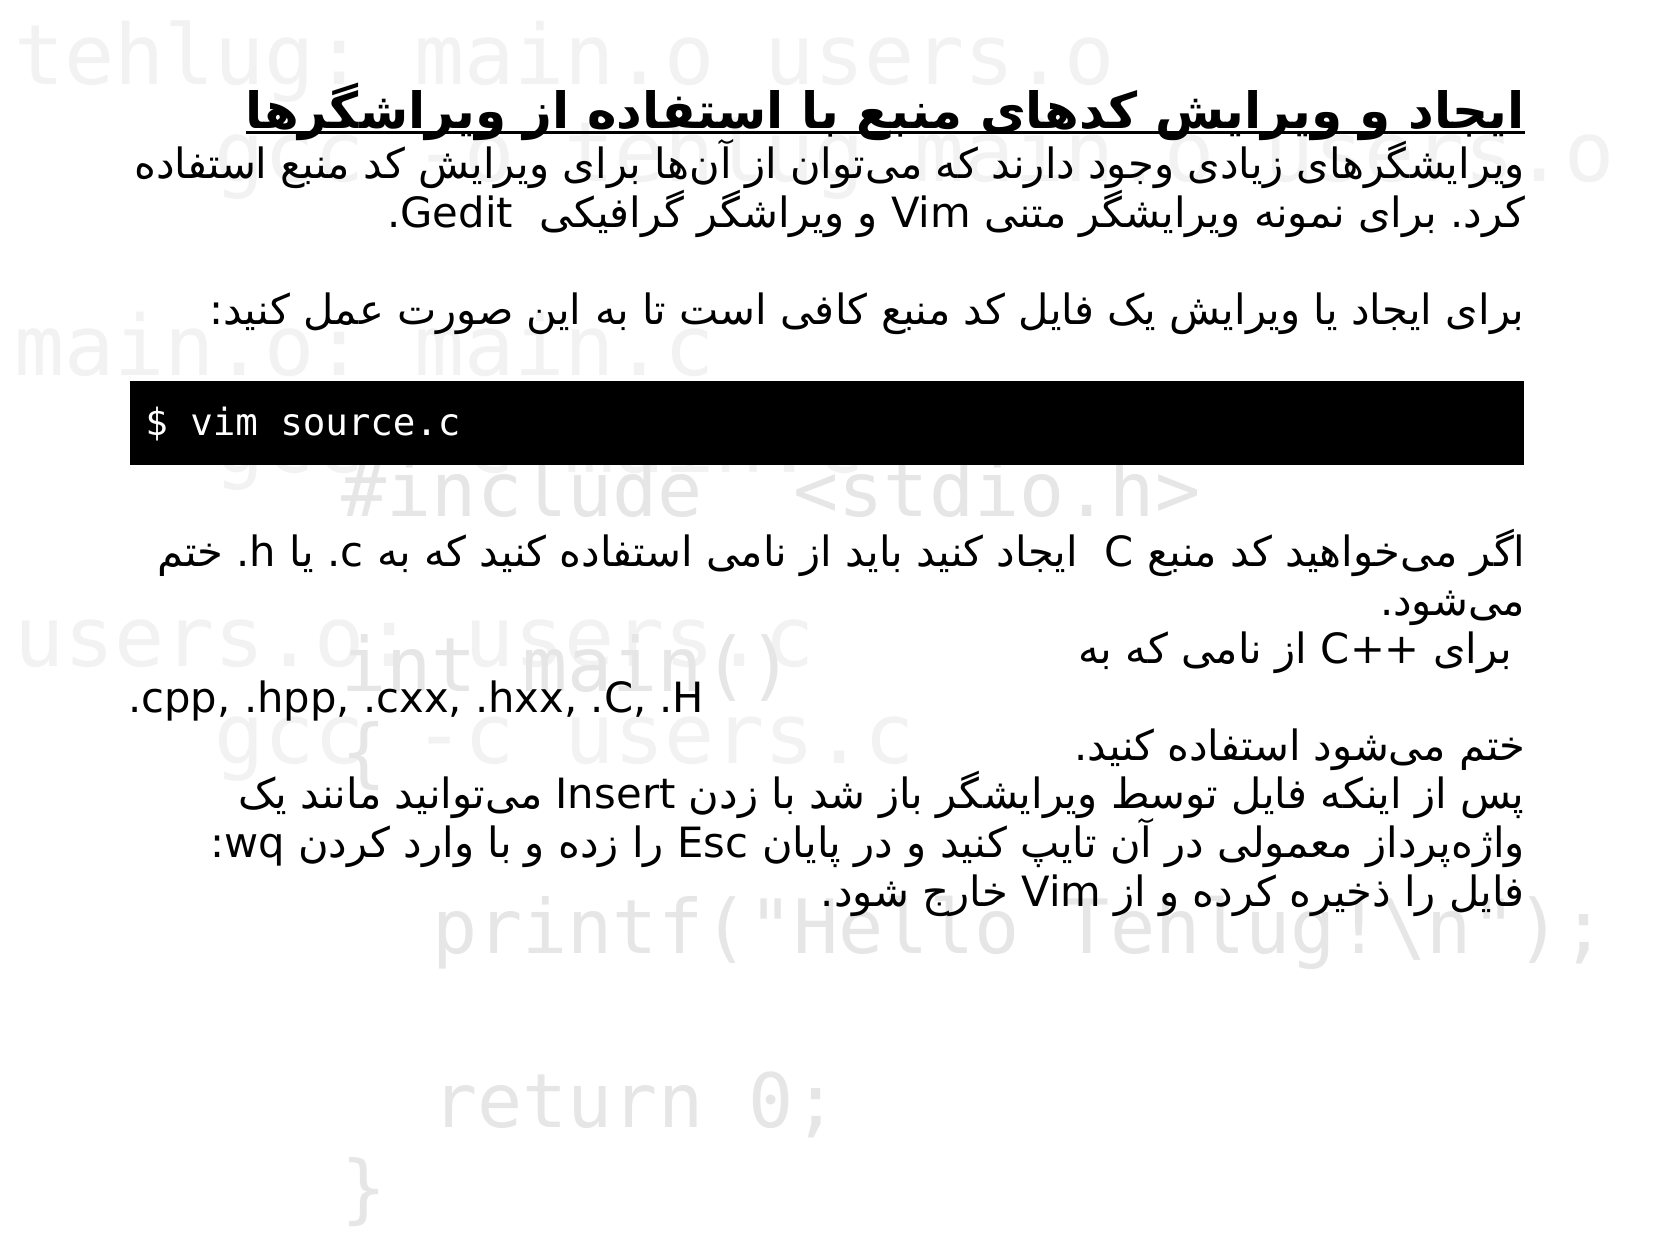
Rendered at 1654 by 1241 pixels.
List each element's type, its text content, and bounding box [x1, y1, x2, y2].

text_box ایجاد و ویرایش کدهای منبع با استفاده از ویراشگرها ویرایشگرهای زیادی وجود دارند که می‌توان از آن‌ها برای ویرایش کد منبع استفاده کرد. برای نمونه ویرایشگر متنی Vim و ویراشگر گرافیکی Gedit. برای ایجاد یا ویرایش یک فایل کد منبع کافی است تا به این صورت عمل کنید: اگر می‌خواهید کد منبع C ایجاد کنید باید از نامی استفاده کنید که به c. یا h. ختم می‌شود. برای ++C از نامی که به .cpp, .hpp, .cxx, .hxx, .C, .H ختم می‌شود استفاده کنید. پس از اینکه فایل توسط ویرایشگر باز شد با زدن Insert می‌توانید مانند یک واژه‌پرداز معمولی در آن تایپ کنید و در پایان Esc را زده و با وارد کردن wq: فایل را ذخیره کرده و از Vim خارج شود. [113, 74, 1541, 873]
text_box $ vim source.c [130, 381, 1524, 465]
text_box tehlug: main.o users.o gcc -o tehlug main.o users.o main.o: main.c gcc -c main.c users.o: users.c gcc -c users.c [0, 0, 1630, 889]
text_box #include <stdio.h> int main() { printf("Hello Tehlug!\n"); return 0; } [326, 439, 1654, 1241]
